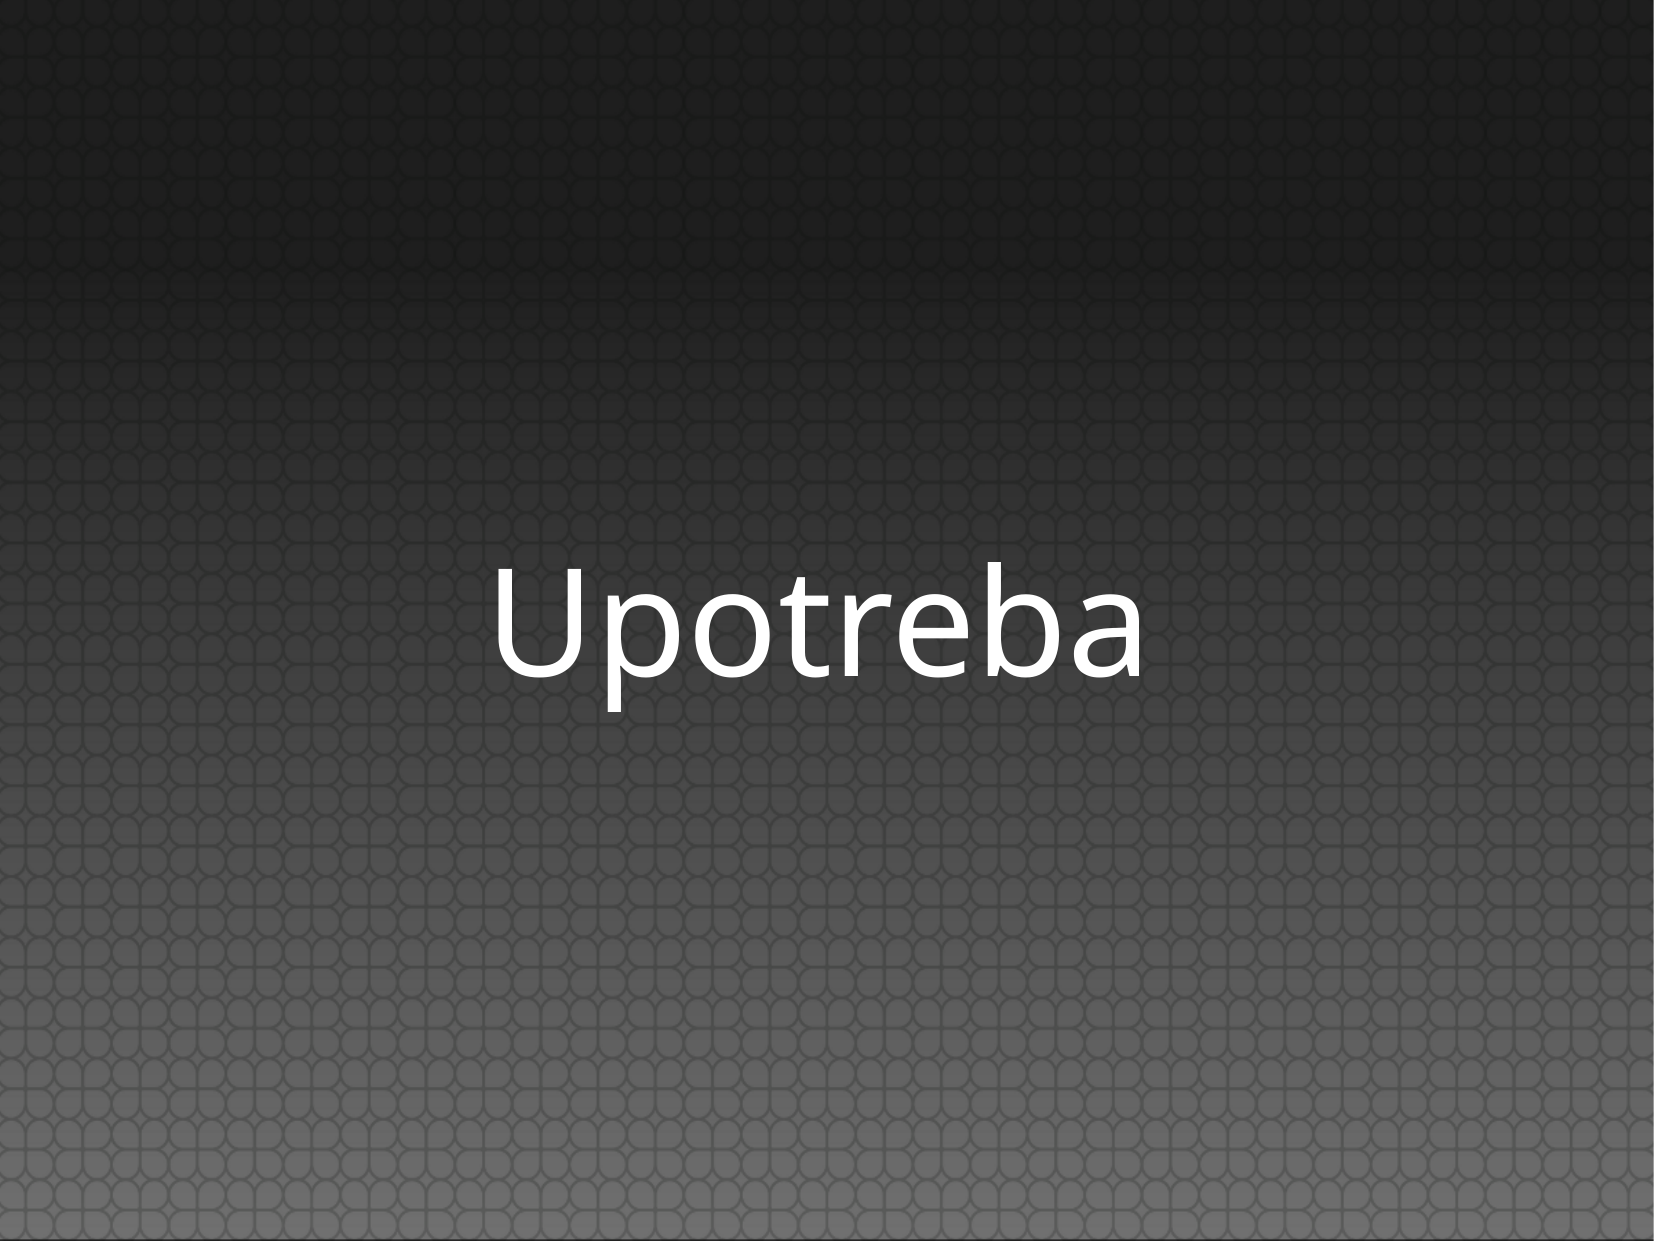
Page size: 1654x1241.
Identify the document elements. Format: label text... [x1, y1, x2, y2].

picture [0, 0, 1654, 1241]
title Upotreba [75, 525, 1564, 713]
